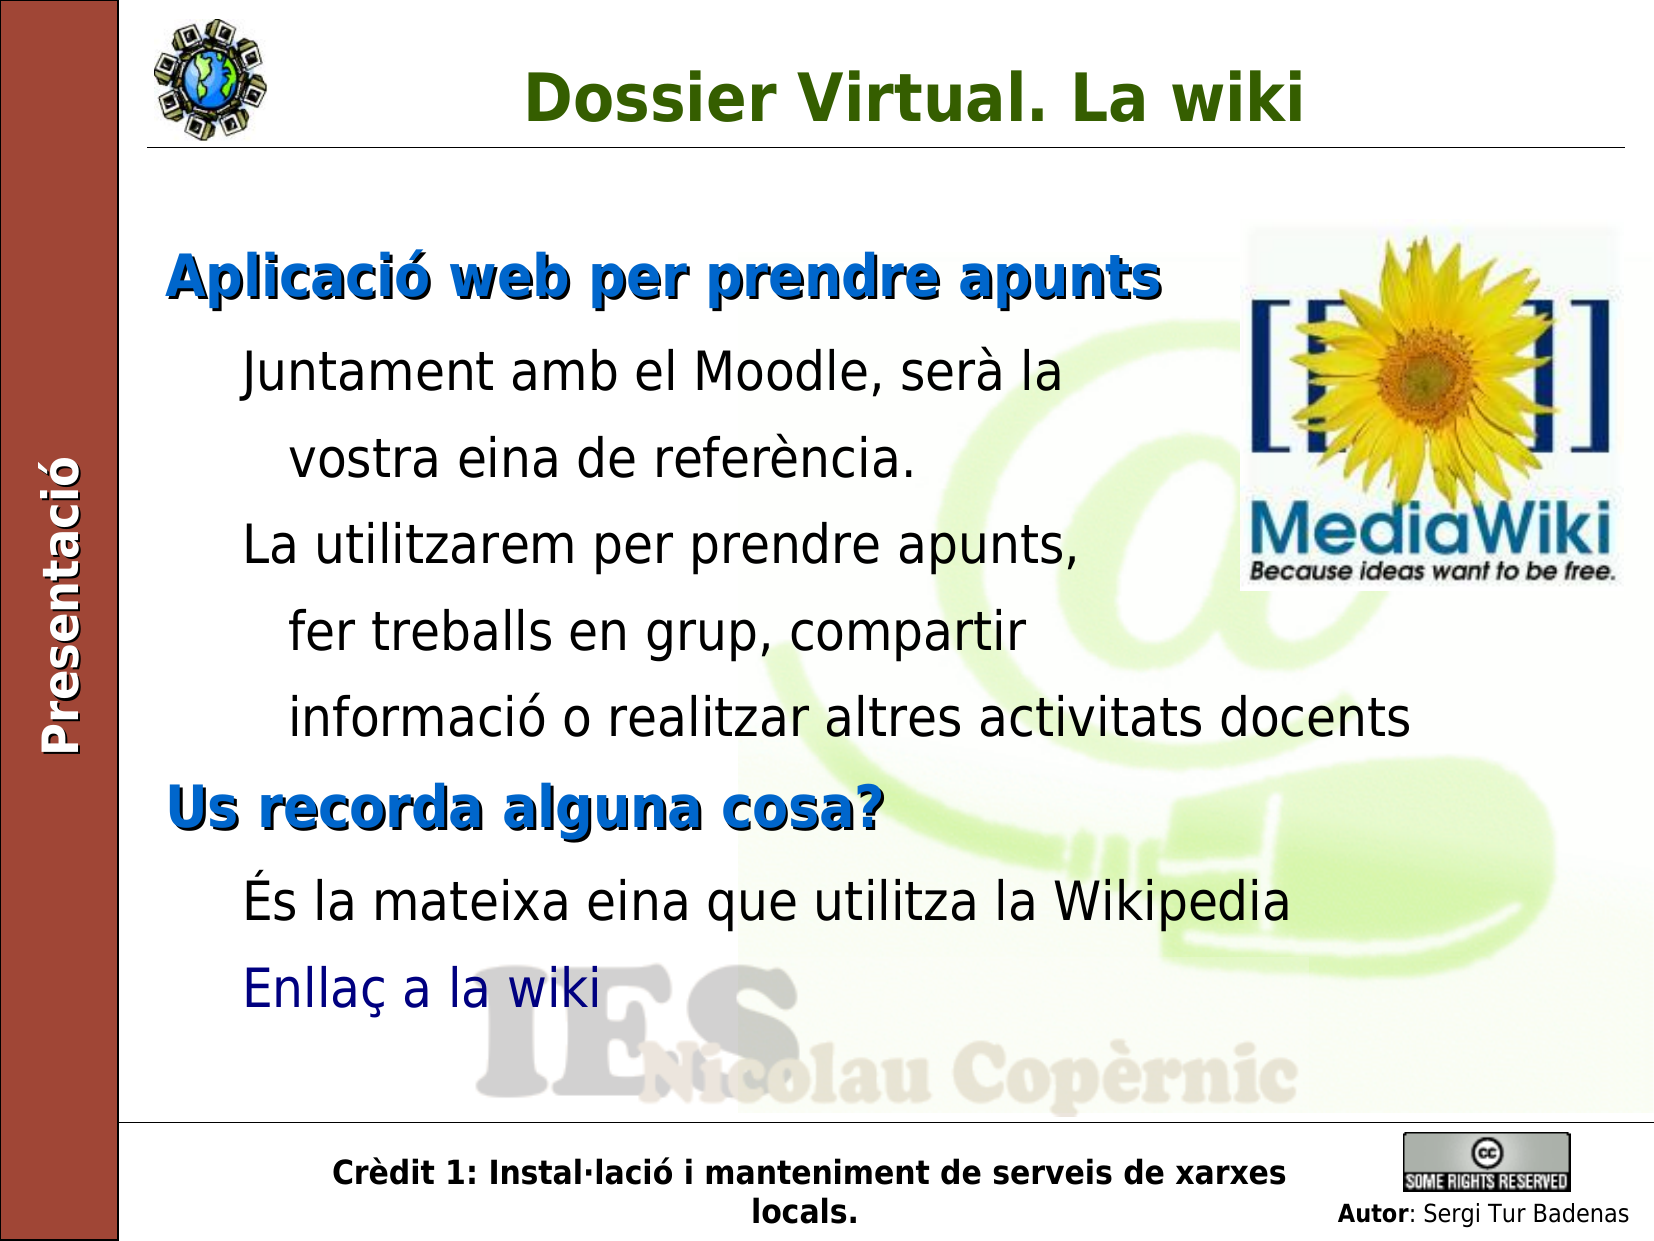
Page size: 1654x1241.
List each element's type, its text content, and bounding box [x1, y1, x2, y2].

picture [466, 252, 1654, 1117]
picture [1240, 219, 1624, 591]
title Dossier Virtual. La wiki [171, 56, 1654, 141]
picture [154, 19, 268, 142]
list Aplicació web per prendre apunts Juntament amb el Moodle, serà la vostra eina de referència. La utilitzarem per prendre apunts, fer treballs en grup, compartir informació o realitzar altres activitats docents Us recorda alguna cosa? És la mateixa eina que utilitza la Wikipedia Enllaç a la wiki [147, 242, 1636, 1078]
picture [1403, 1132, 1571, 1192]
